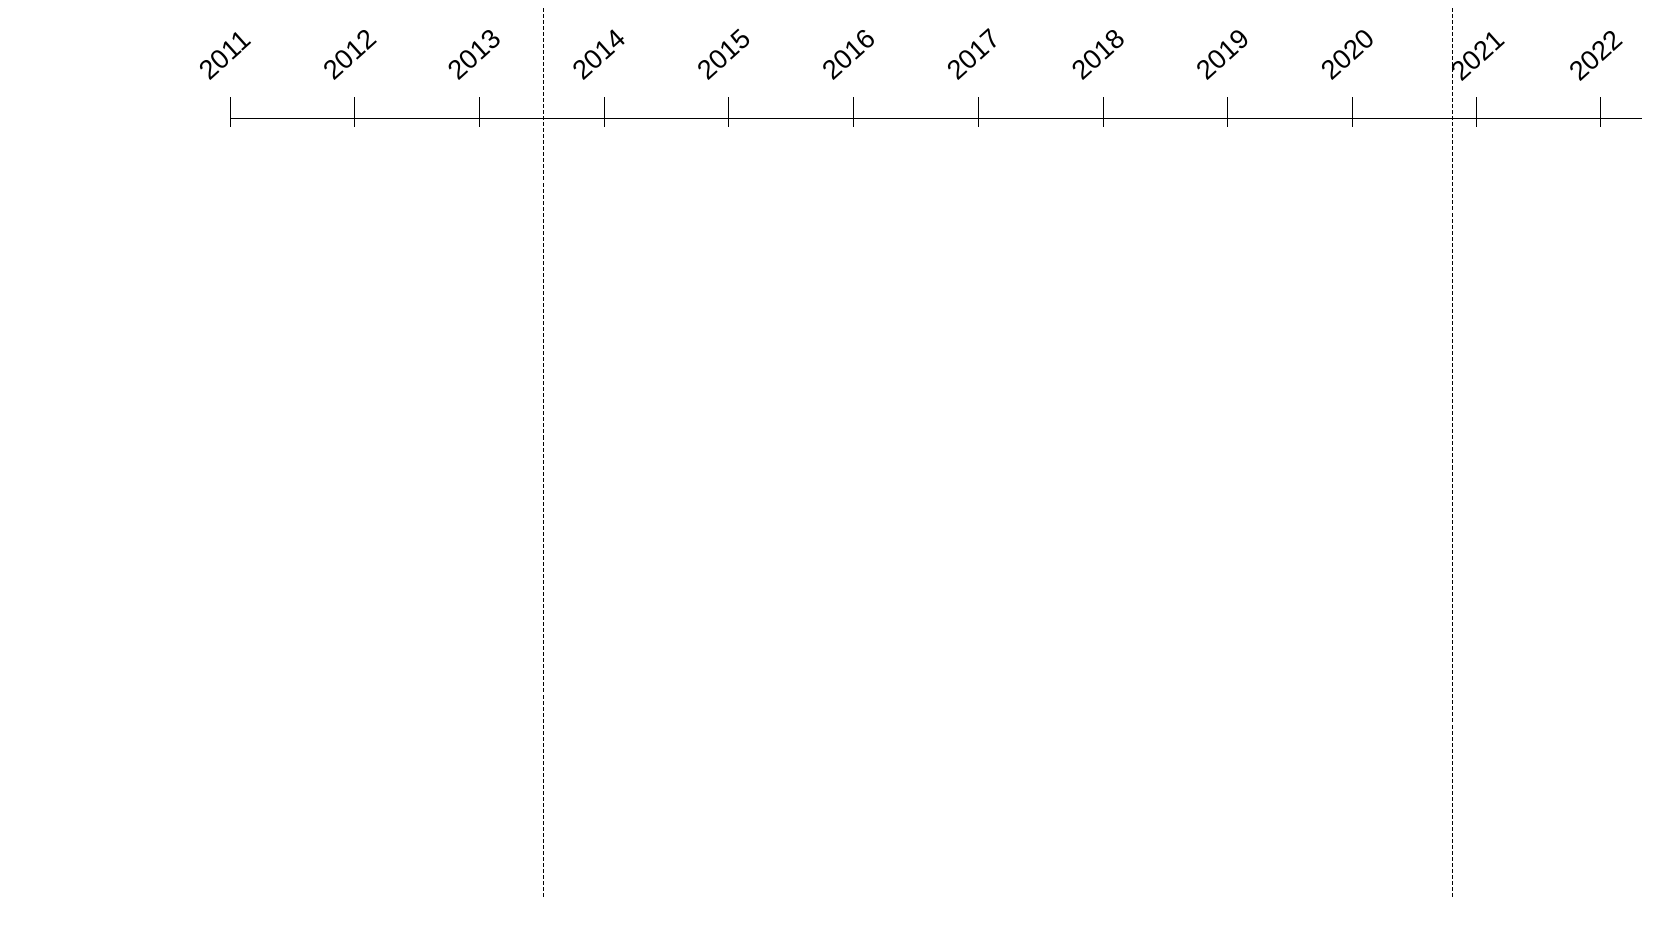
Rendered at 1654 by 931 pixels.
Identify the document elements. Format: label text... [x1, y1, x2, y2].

text_box 2013 [425, 8, 523, 102]
text_box 2016 [800, 8, 897, 102]
text_box 2011 [177, 8, 273, 101]
text_box 2019 [1174, 8, 1272, 102]
text_box 2021 [1429, 8, 1526, 102]
text_box 2014 [550, 8, 648, 102]
text_box 2015 [675, 8, 773, 102]
text_box 2018 [1049, 8, 1147, 102]
text_box 2020 [1299, 8, 1397, 102]
text_box 2012 [301, 8, 398, 102]
text_box 2022 [1547, 8, 1645, 102]
text_box 2017 [924, 8, 1022, 102]
